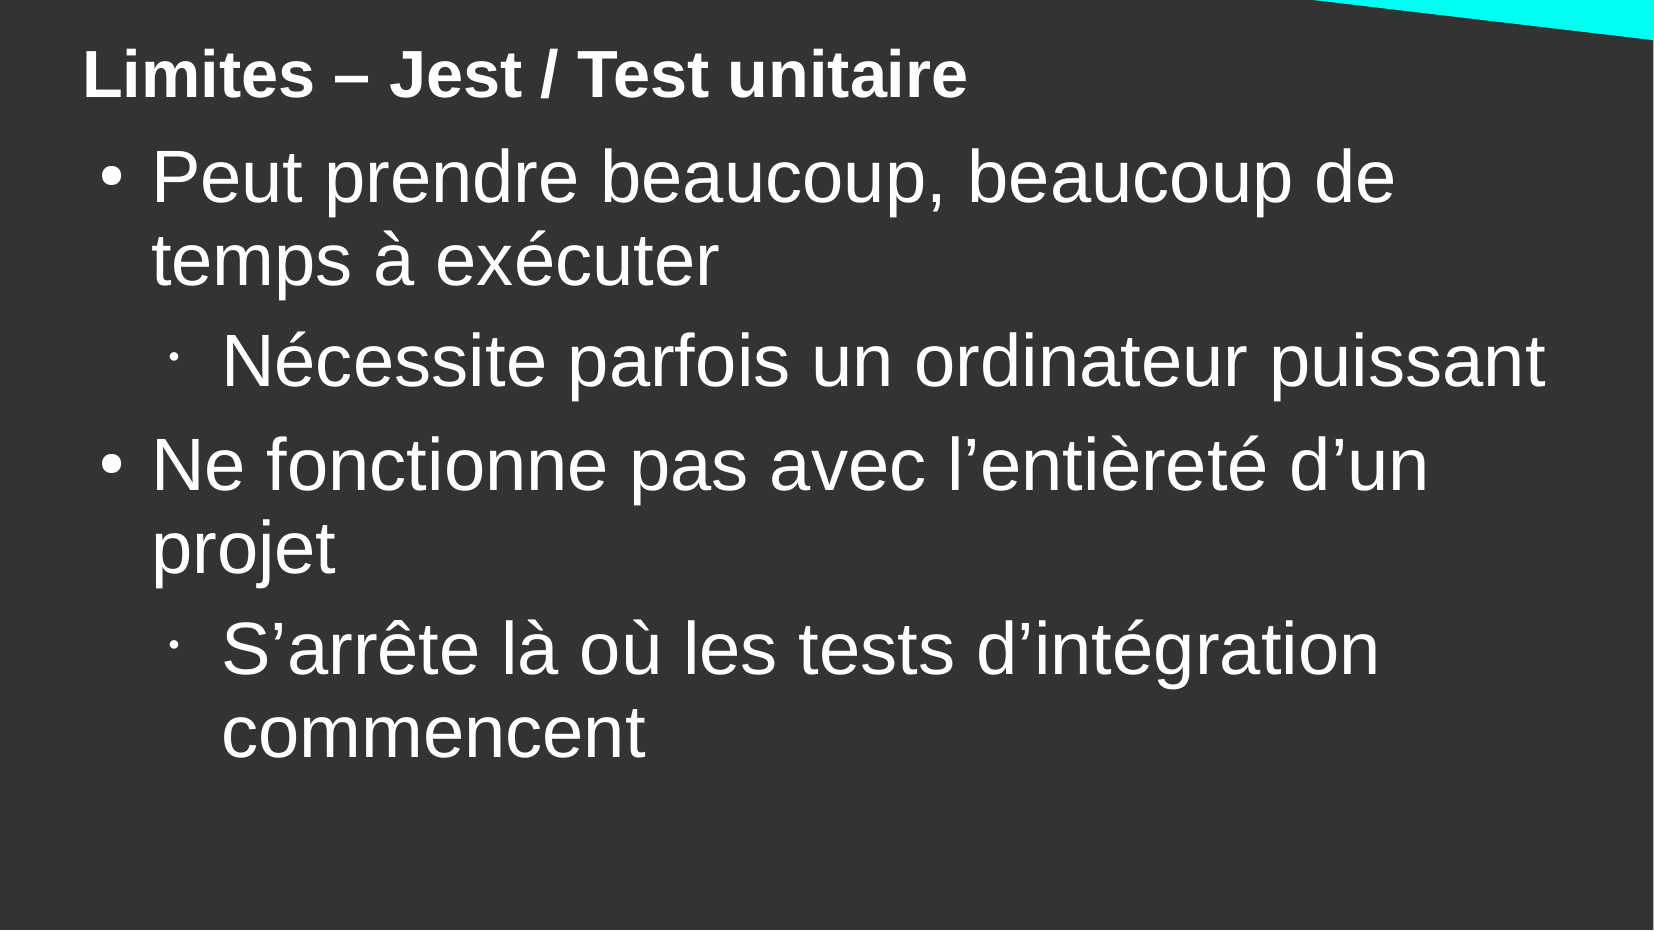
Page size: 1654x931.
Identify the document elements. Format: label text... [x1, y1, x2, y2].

title Limites – Jest / Test unitaire [82, 37, 1571, 112]
list Peut prendre beaucoup, beaucoup de temps à exécuter Nécessite parfois un ordinateur puissant Ne fonctionne pas avec l’entièreté d’un projet S’arrête là où les tests d’intégration commencent [80, 135, 1619, 780]
text_box [1313, 0, 1654, 41]
